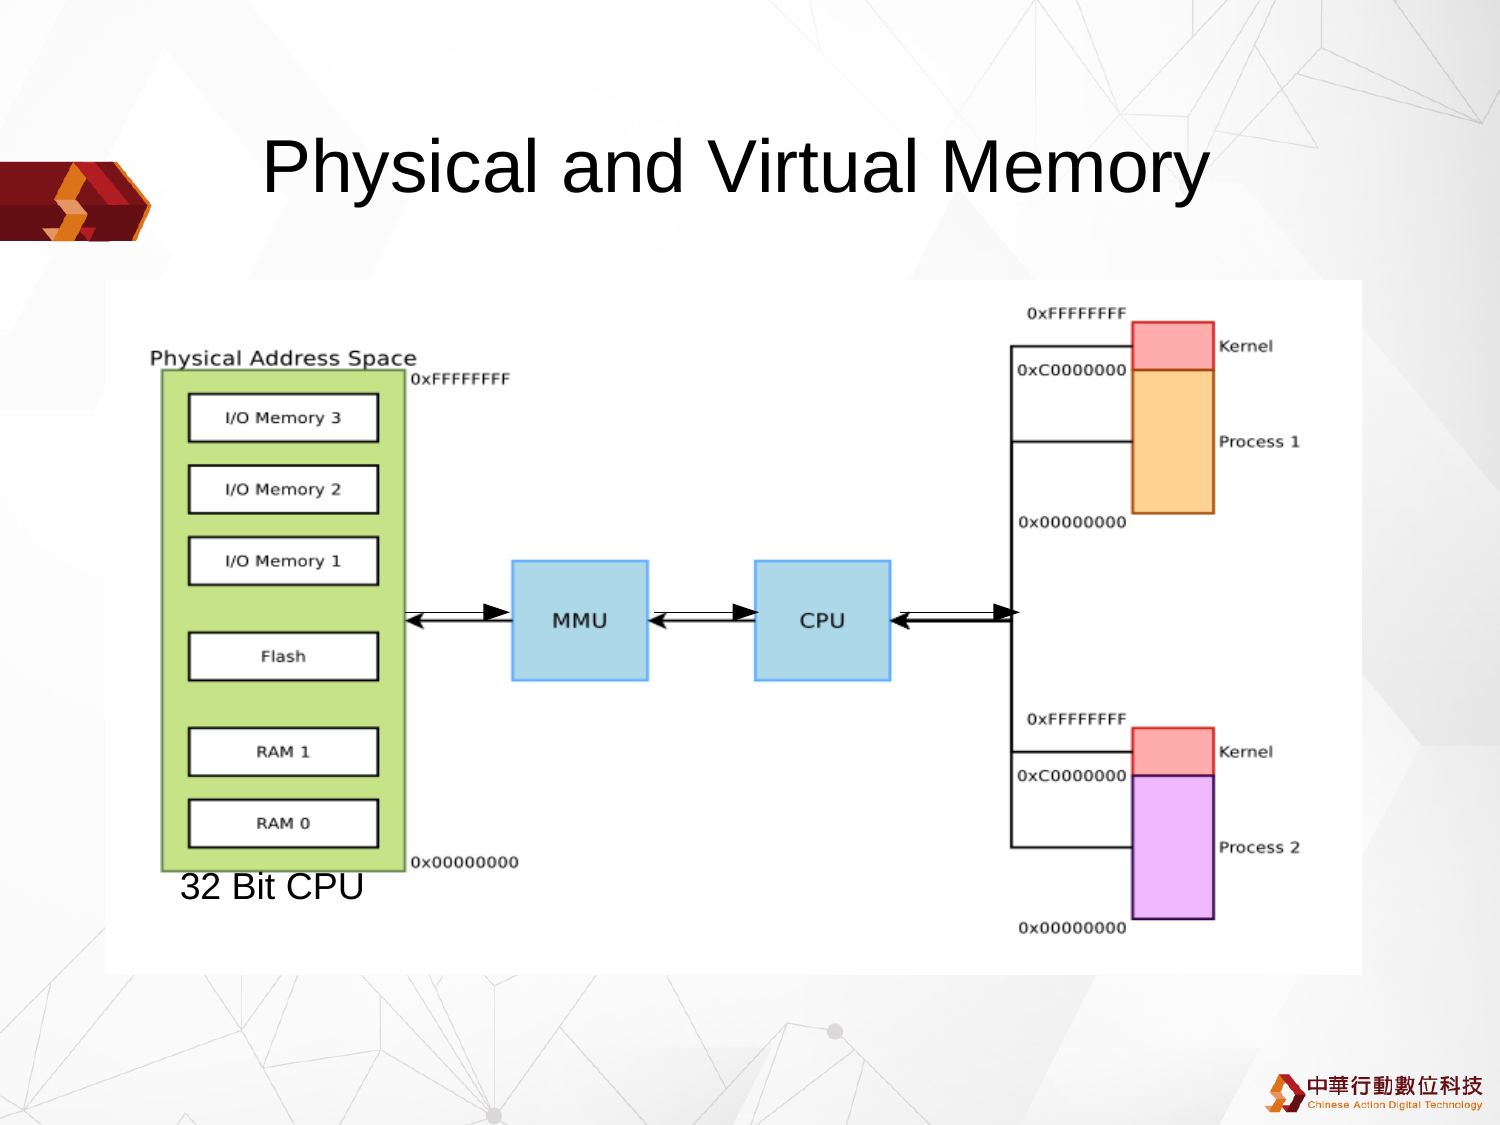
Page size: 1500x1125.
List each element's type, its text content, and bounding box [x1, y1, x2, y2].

text_box 32 Bit CPU [165, 855, 421, 915]
picture [0, 0, 1500, 1125]
title Physical and Virtual Memory [107, 89, 1367, 243]
